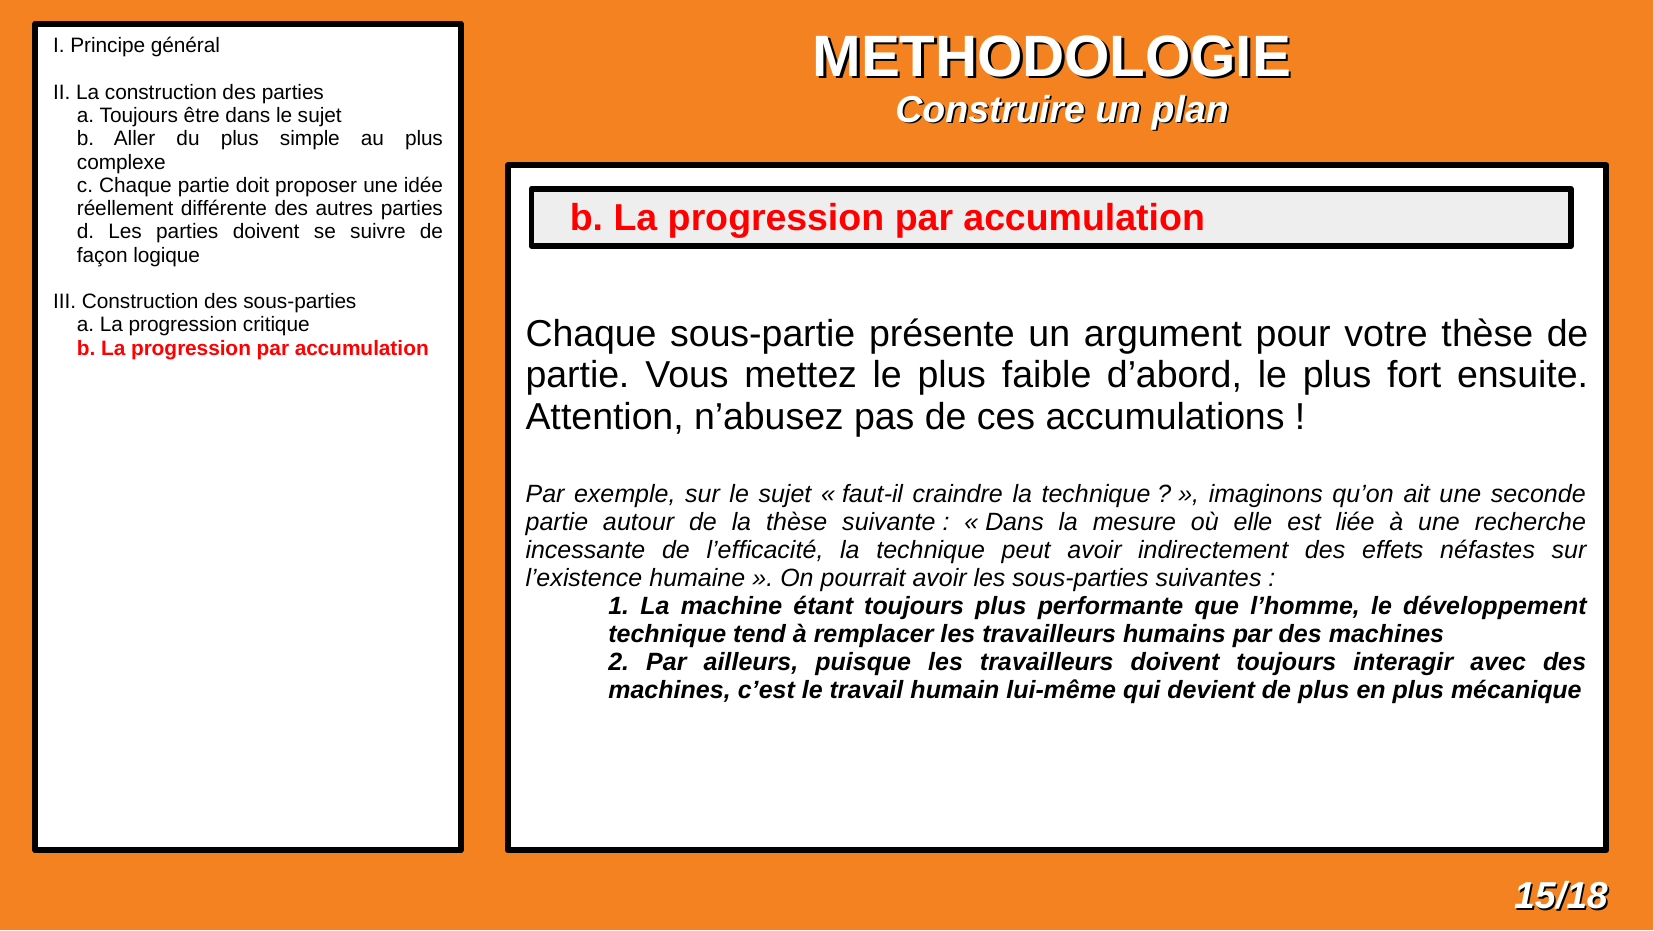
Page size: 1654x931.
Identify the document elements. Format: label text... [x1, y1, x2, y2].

text_box Chaque sous-partie présente un argument pour votre thèse de partie. Vous mettez le plus faible d’abord, le plus fort ensuite. Attention, n’abusez pas de ces accumulations ! Par exemple, sur le sujet « faut-il craindre la technique ? », imaginons qu’on ait une seconde partie autour de la thèse suivante : « Dans la mesure où elle est liée à une recherche incessante de l’efficacité, la technique peut avoir indirectement des effets néfastes sur l’existence humaine ». On pourrait avoir les sous-parties suivantes : 1. La machine étant toujours plus performante que l’homme, le développement technique tend à remplacer les travailleurs humains par des machines 2. Par ailleurs, puisque les travailleurs doivent toujours interagir avec des machines, c’est le travail humain lui-même qui devient de plus en plus mécanique [507, 165, 1607, 851]
text_box I. Principe général II. La construction des parties a. Toujours être dans le sujet b. Aller du plus simple au plus complexe c. Chaque partie doit proposer une idée réellement différente des autres parties d. Les parties doivent se suivre de façon logique III. Construction des sous-parties a. La progression critique b. La progression par accumulation [35, 23, 461, 851]
text_box METHODOLOGIE Construire un plan [507, 0, 1607, 154]
text_box b. La progression par accumulation [531, 188, 1571, 246]
text_box <numéro>/18 [1464, 867, 1623, 931]
